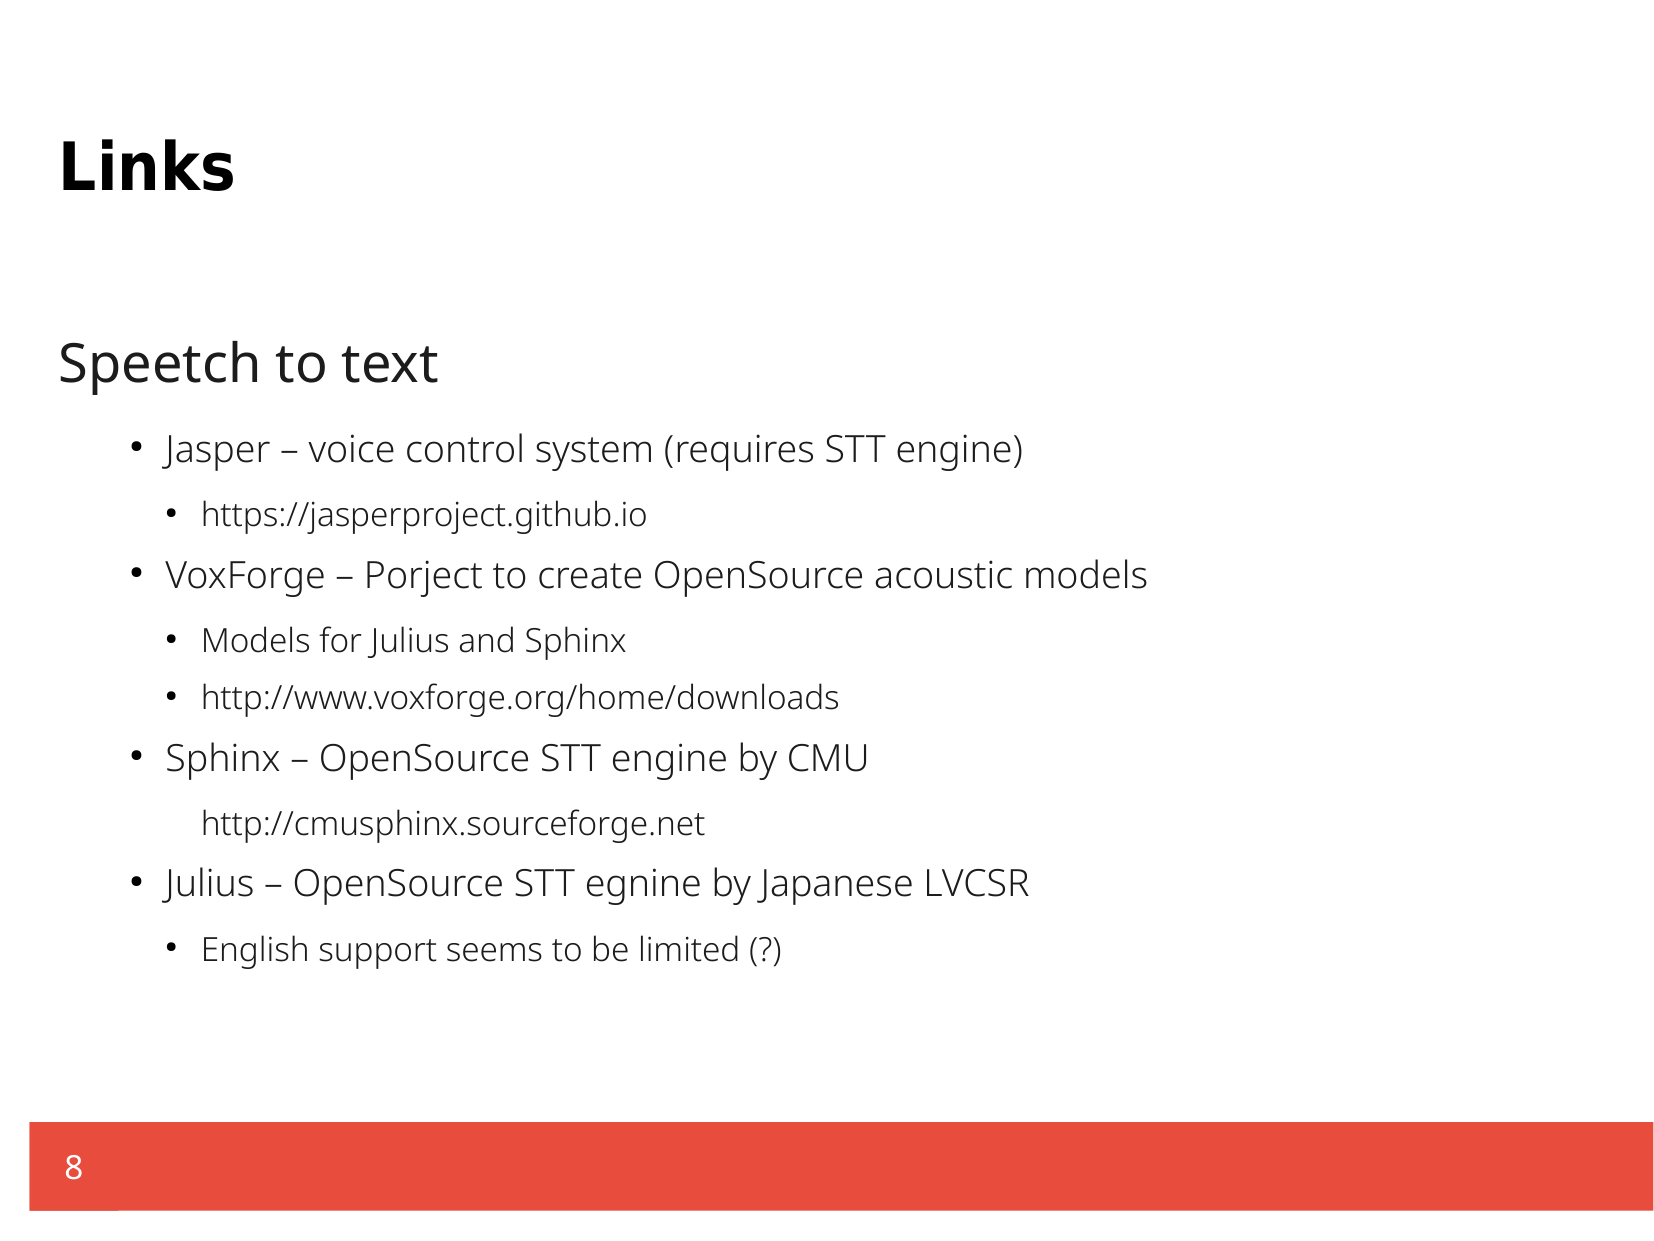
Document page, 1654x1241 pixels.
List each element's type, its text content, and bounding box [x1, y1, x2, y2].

list Speetch to text Jasper – voice control system (requires STT engine) https://jasperproject.github.io VoxForge – Porject to create OpenSource acoustic models Models for Julius and Sphinx http://www.voxforge.org/home/downloads Sphinx – OpenSource STT engine by CMU http://cmusphinx.sourceforge.net Julius – OpenSource STT egnine by Japanese LVCSR English support seems to be limited (?) [59, 324, 1565, 1093]
title Links [59, 59, 1595, 207]
